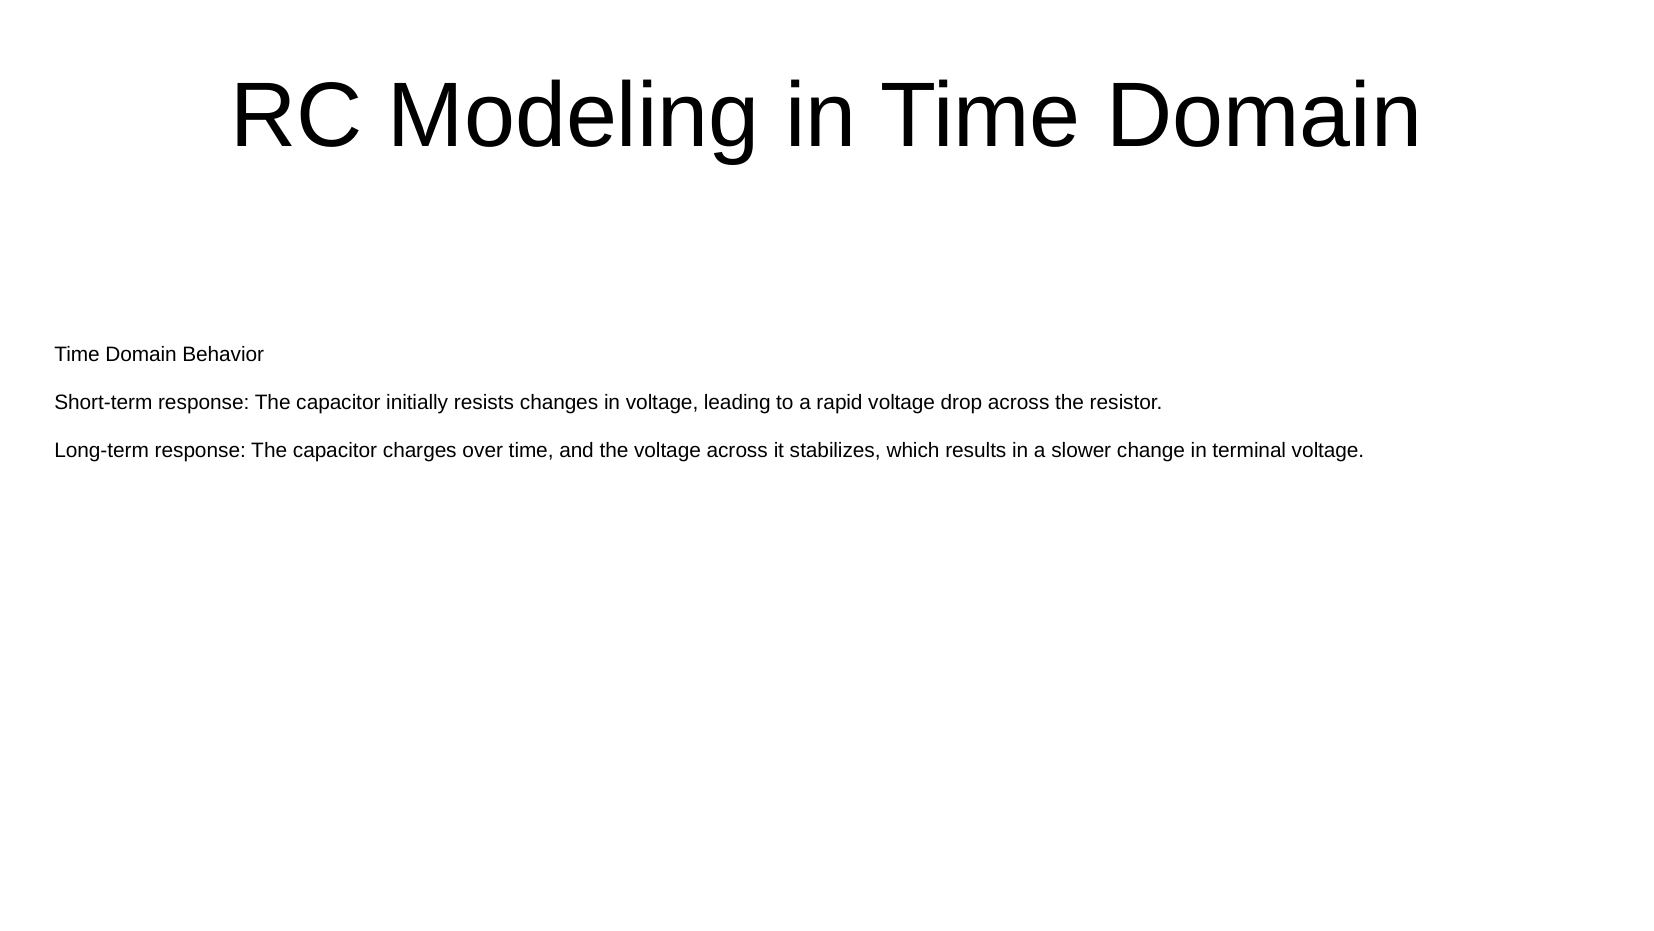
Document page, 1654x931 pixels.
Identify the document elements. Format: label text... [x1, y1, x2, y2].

text_box Time Domain Behavior Short-term response: The capacitor initially resists changes in voltage, leading to a rapid voltage drop across the resistor. Long-term response: The capacitor charges over time, and the voltage across it stabilizes, which results in a slower change in terminal voltage. [39, 238, 1618, 832]
title RC Modeling in Time Domain [82, 37, 1571, 193]
